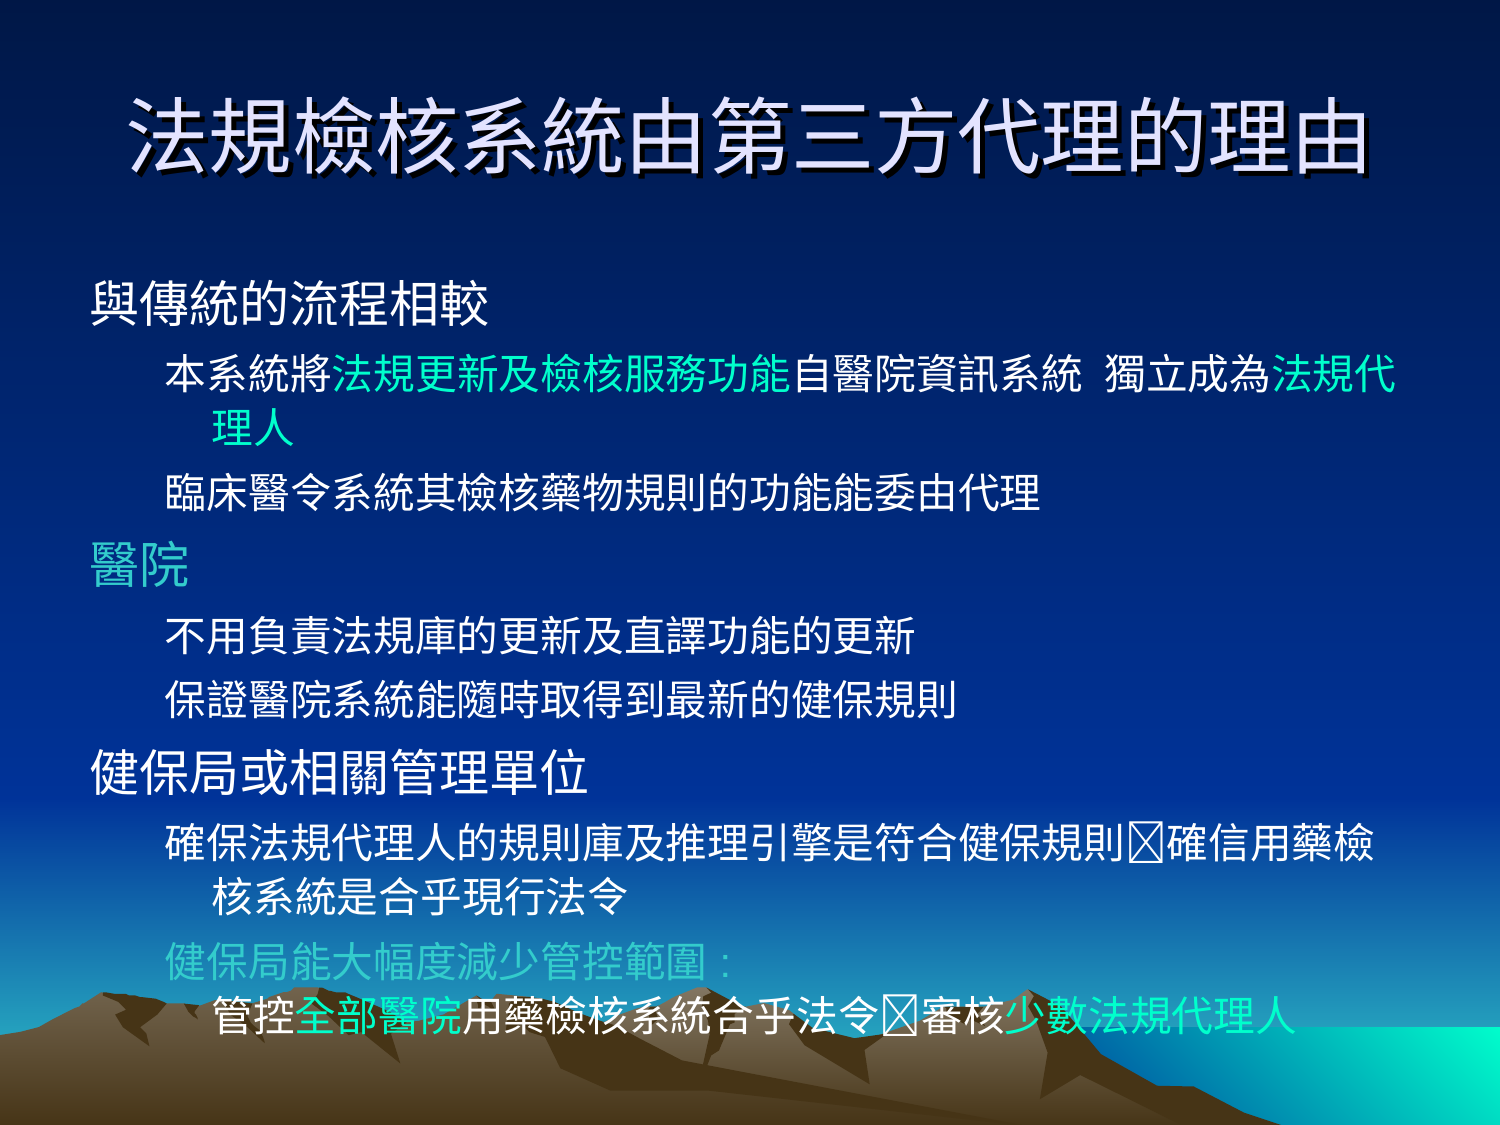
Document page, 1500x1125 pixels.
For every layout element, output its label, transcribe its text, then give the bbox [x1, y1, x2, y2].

title 法規檢核系統由第三方代理的理由 [75, 37, 1426, 225]
list 與傳統的流程相較 本系統將法規更新及檢核服務功能自醫院資訊系統 獨立成為法規代理人 臨床醫令系統其檢核藥物規則的功能能委由代理 醫院 不用負責法規庫的更新及直譯功能的更新 保證醫院系統能隨時取得到最新的健保規則 健保局或相關管理單位 確保法規代理人的規則庫及推理引擎是符合健保規則確信用藥檢核系統是合乎現行法令 健保局能大幅度減少管控範圍: 管控全部醫院用藥檢核系統合乎法令審核少數法規代理人 [75, 262, 1426, 1001]
